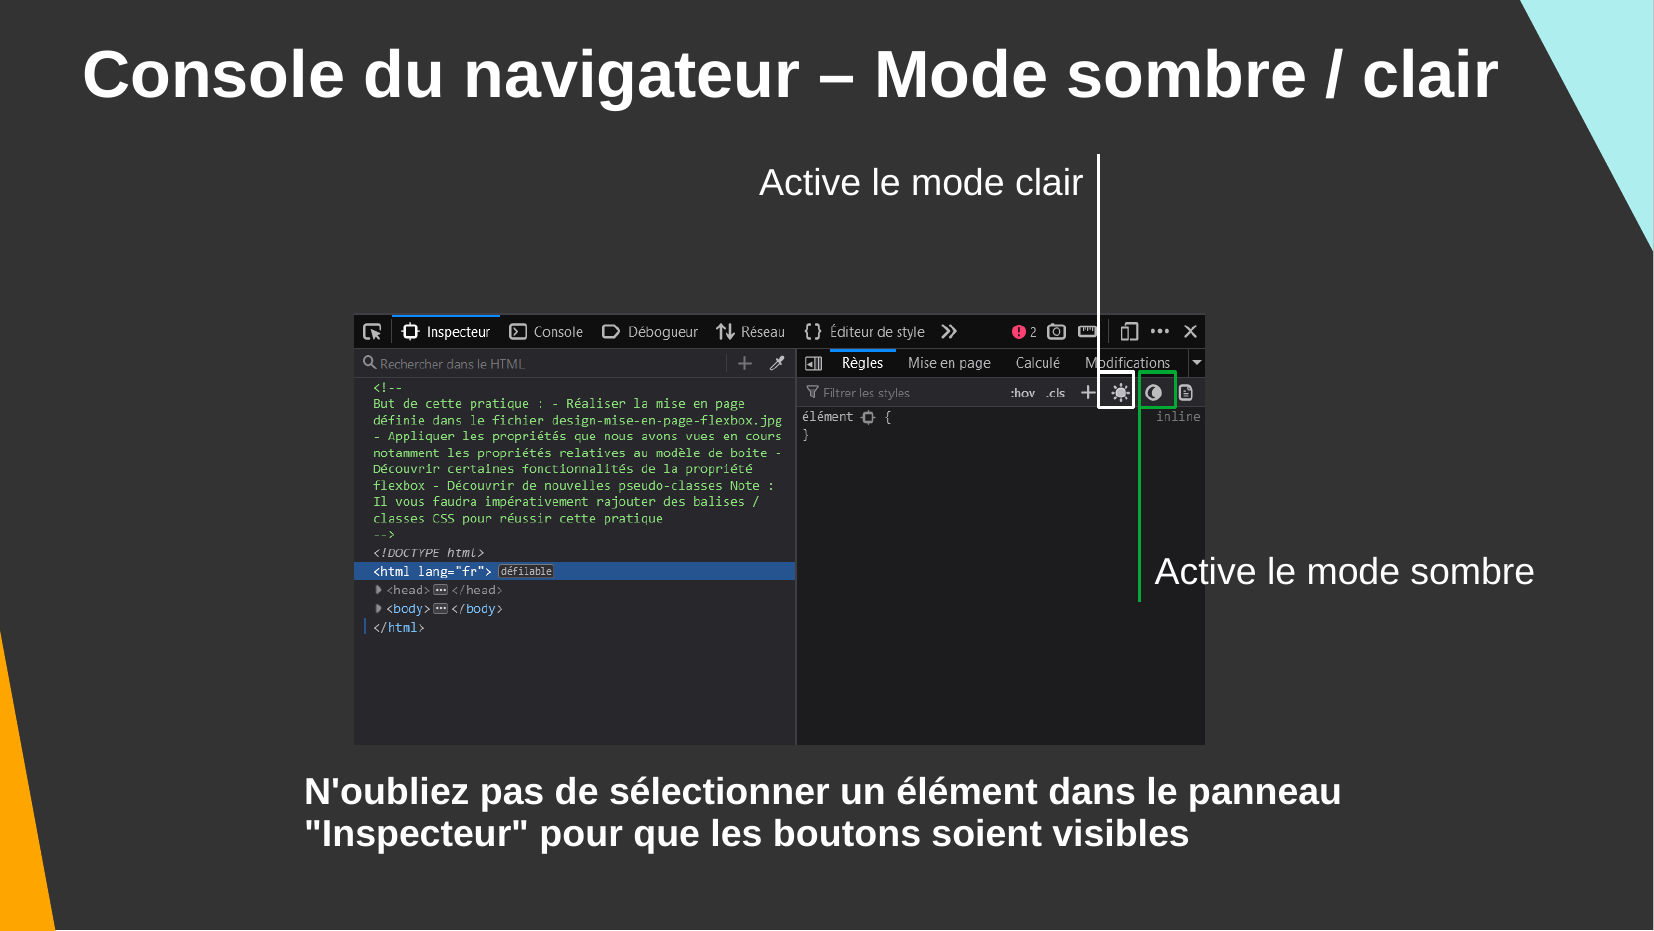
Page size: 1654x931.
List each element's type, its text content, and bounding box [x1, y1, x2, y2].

text_box [0, 630, 56, 931]
text_box Active le mode sombre [1139, 543, 1654, 603]
text_box N'oubliez pas de sélectionner un élément dans le panneau "Inspecteur" pour que les boutons soient visibles [289, 763, 1365, 863]
text_box [1520, 0, 1654, 254]
picture [1100, 374, 1132, 406]
title Console du navigateur – Mode sombre / clair [82, 37, 1571, 114]
picture [354, 313, 1205, 745]
picture [1141, 374, 1174, 406]
text_box Active le mode clair [354, 153, 1099, 213]
